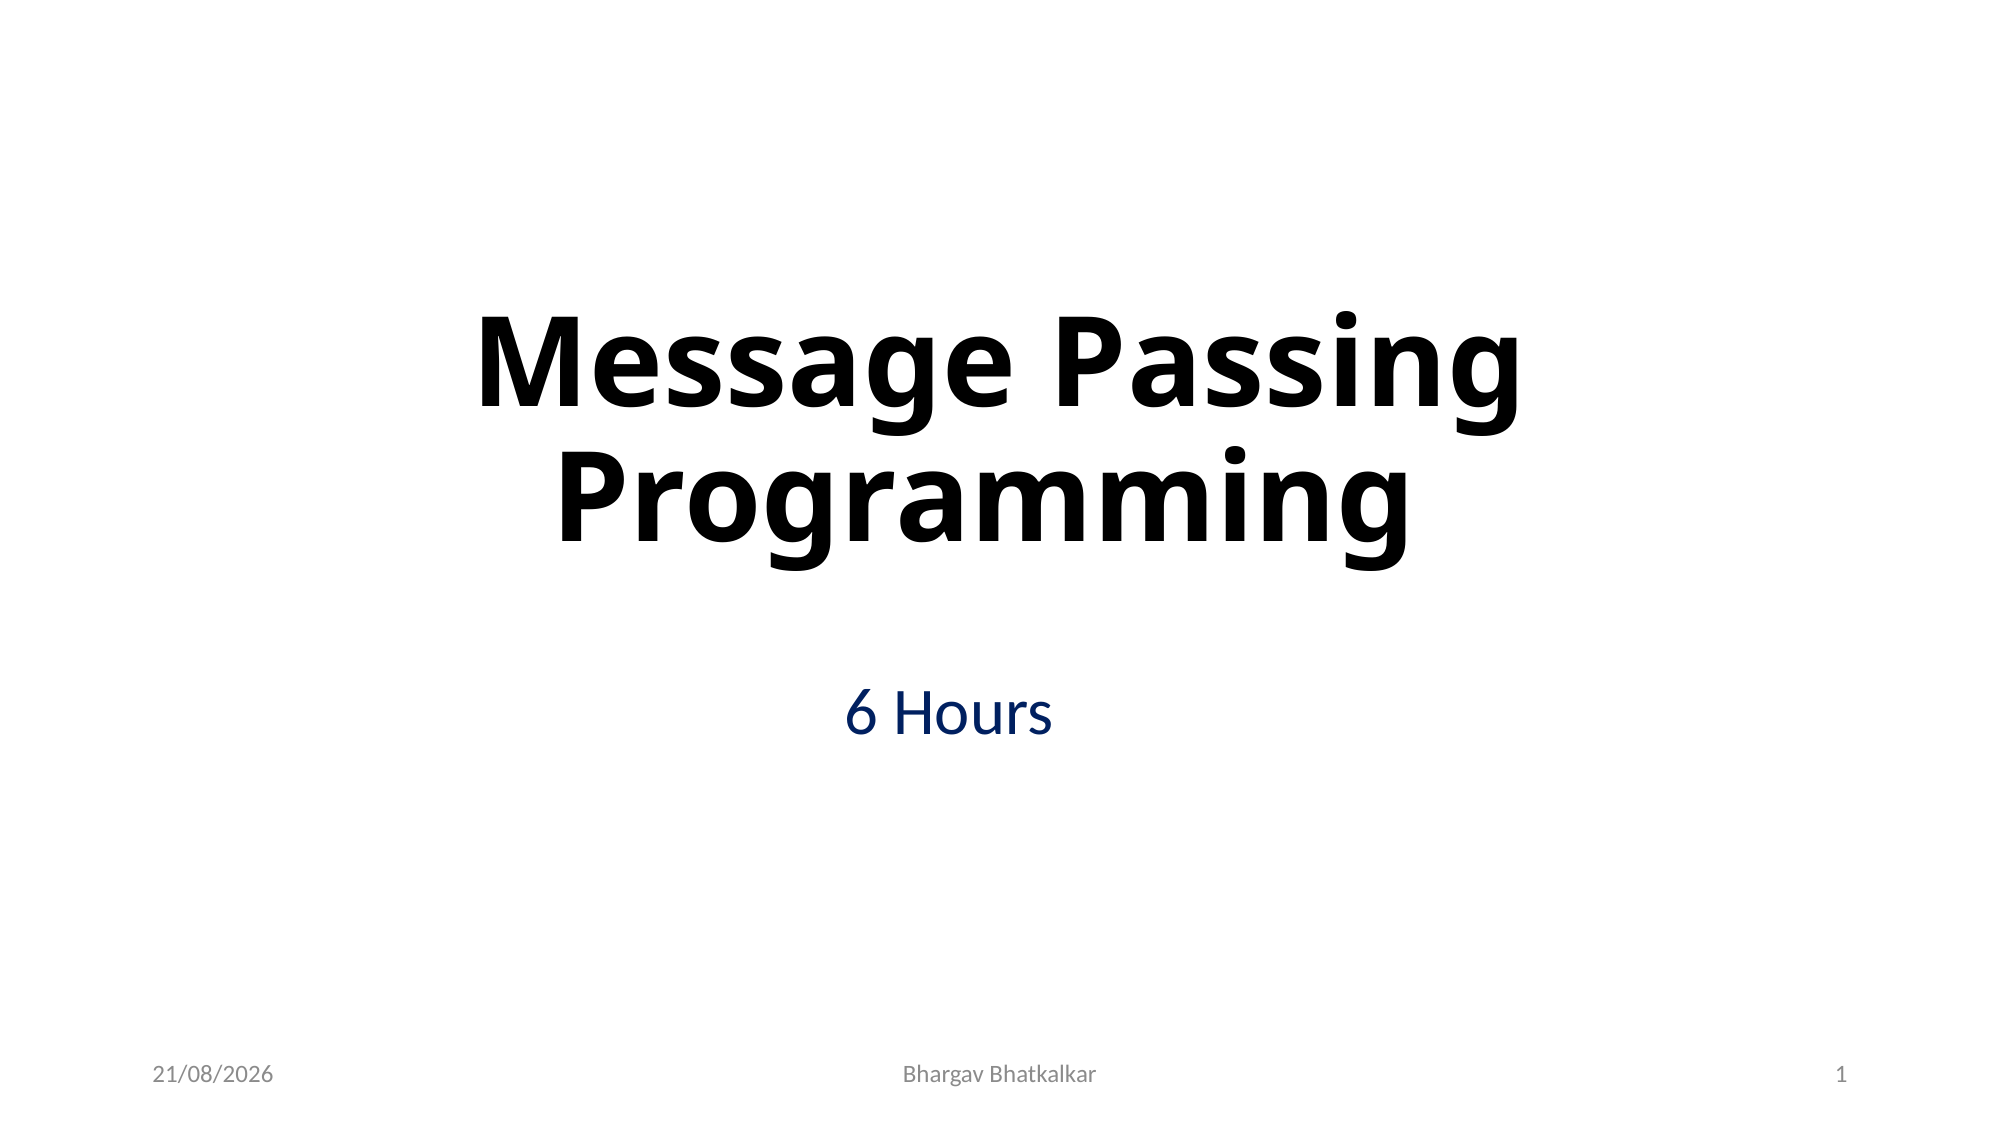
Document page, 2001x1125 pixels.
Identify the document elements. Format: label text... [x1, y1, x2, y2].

subtitle 6 Hours [199, 669, 1700, 941]
slide_number 25/02/2021 [137, 1042, 588, 1103]
footer Bhargav Bhatkalkar [662, 1042, 1338, 1103]
title Message Passing Programming [249, 184, 1750, 576]
slide_number <number> [1412, 1042, 1863, 1103]
